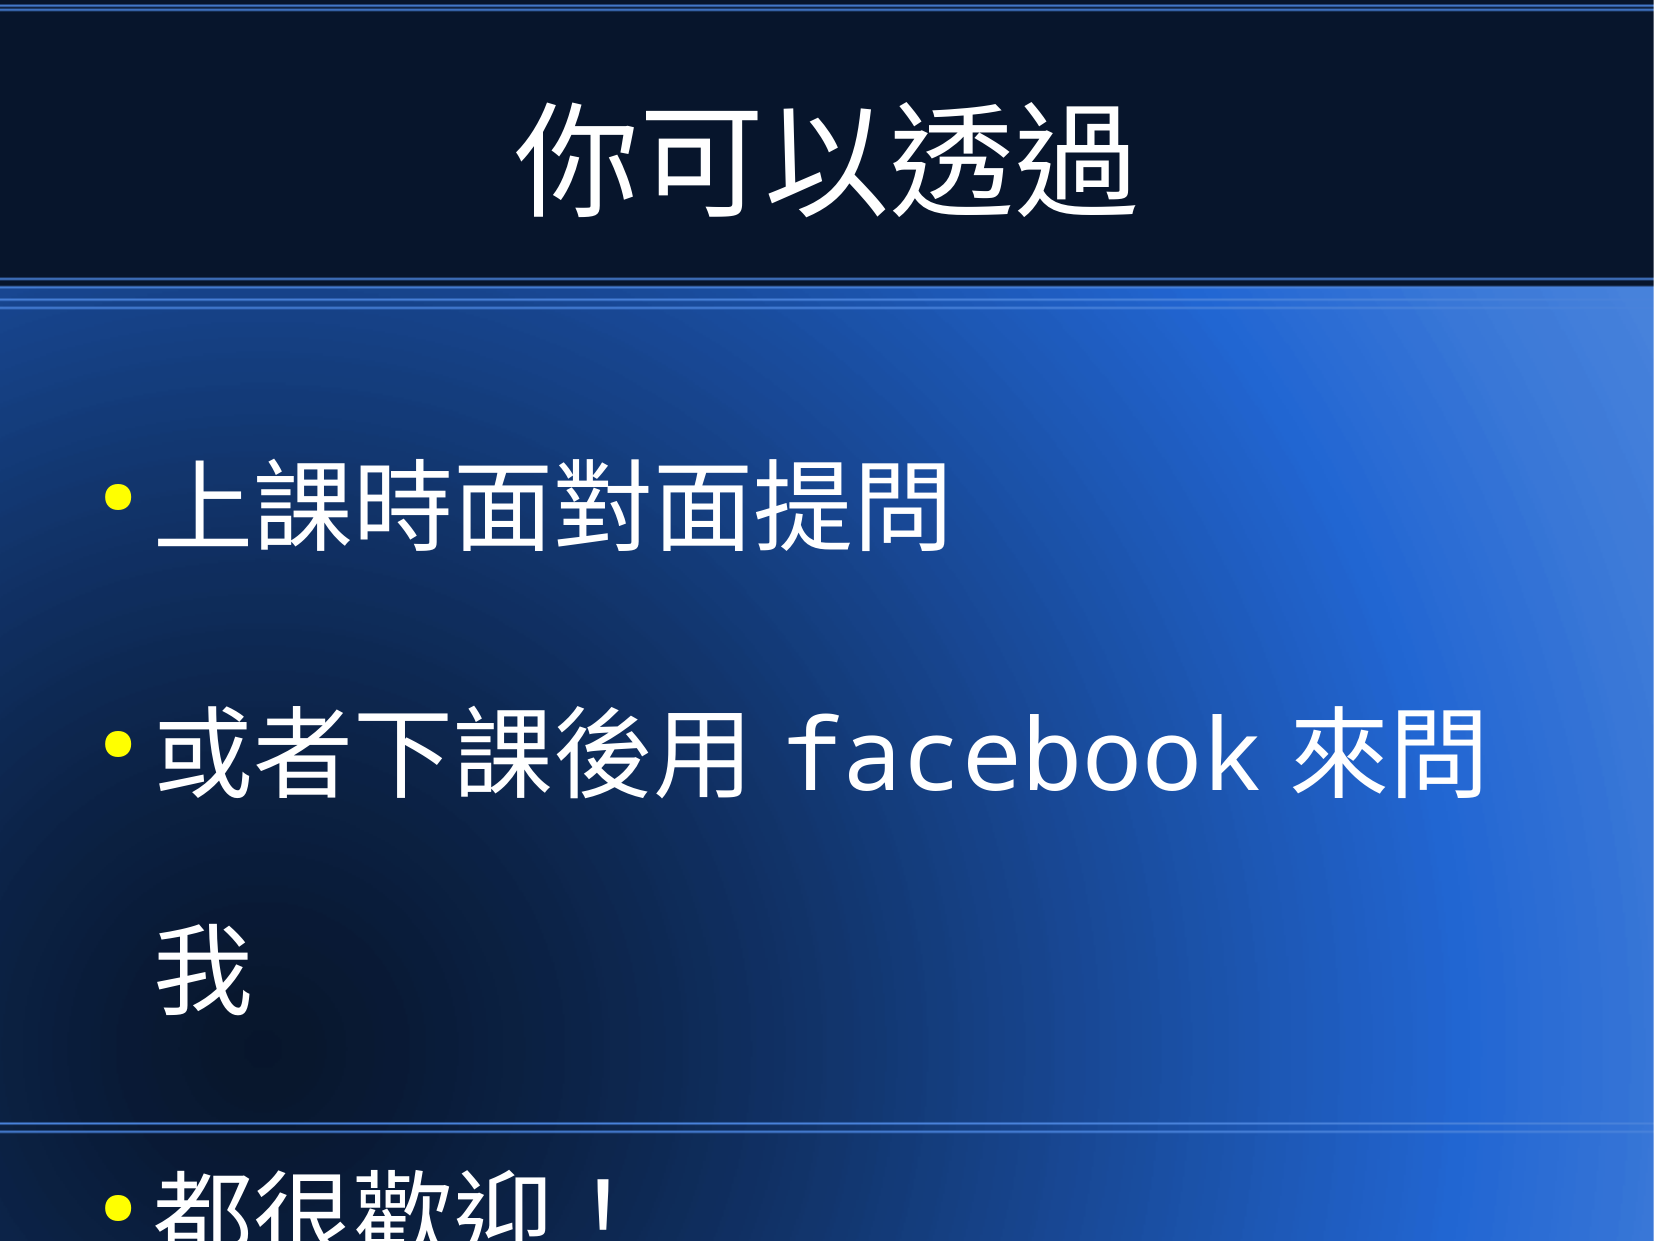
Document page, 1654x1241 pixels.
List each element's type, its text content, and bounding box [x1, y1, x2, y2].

picture [0, 0, 1654, 1241]
list 上課時面對面提問 或者下課後用facebook來問我 都很歡迎！ [82, 355, 1571, 1241]
title 你可以透過 [82, 49, 1571, 257]
